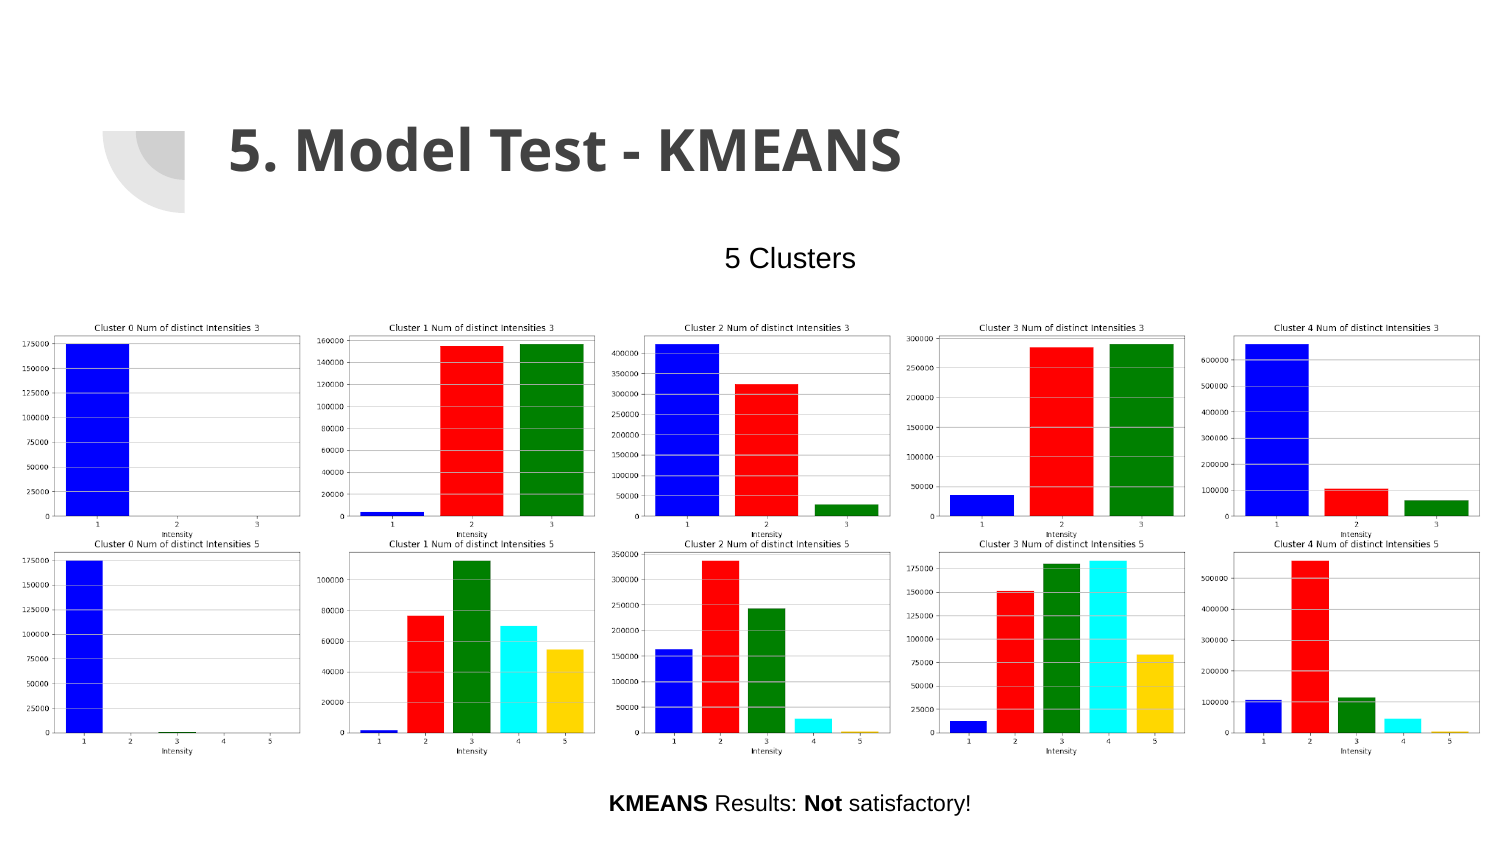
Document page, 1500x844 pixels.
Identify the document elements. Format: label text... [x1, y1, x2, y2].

picture [0, 272, 1500, 798]
text_box 5 Clusters [709, 263, 901, 272]
title 5. Model Test - KMEANS [213, 98, 1368, 263]
text_box KMEANS Results: Not satisfactory! [563, 761, 1018, 844]
